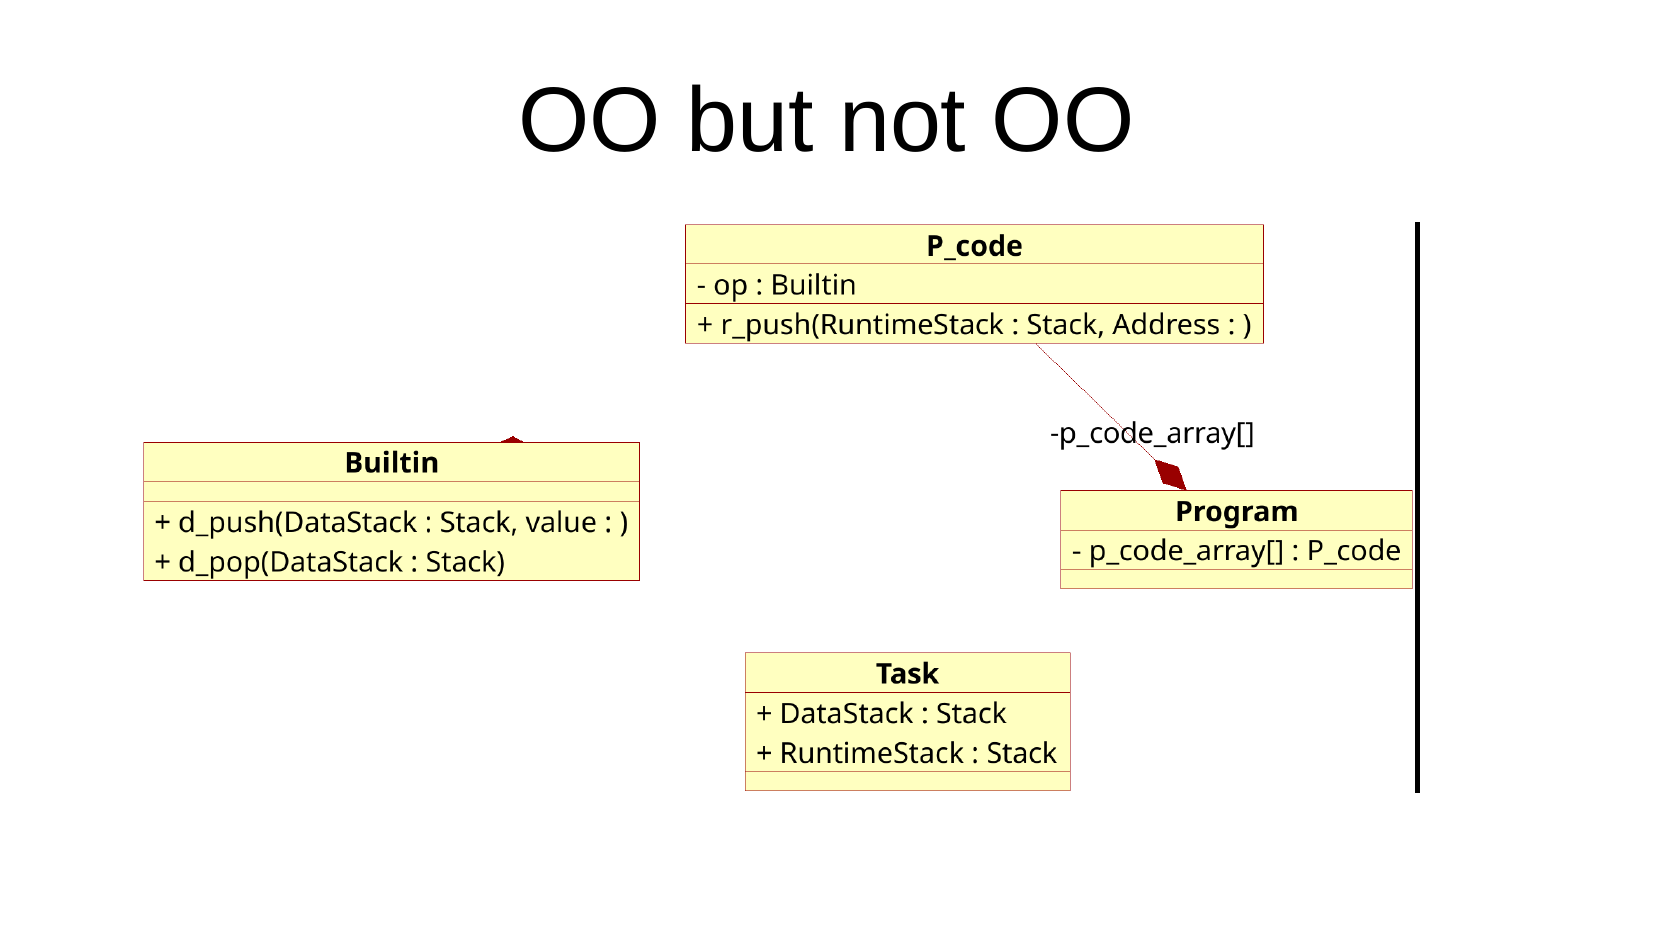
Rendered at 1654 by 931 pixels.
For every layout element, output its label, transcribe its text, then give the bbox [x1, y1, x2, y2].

title OO but not OO [82, 37, 1571, 193]
picture [141, 222, 1420, 793]
